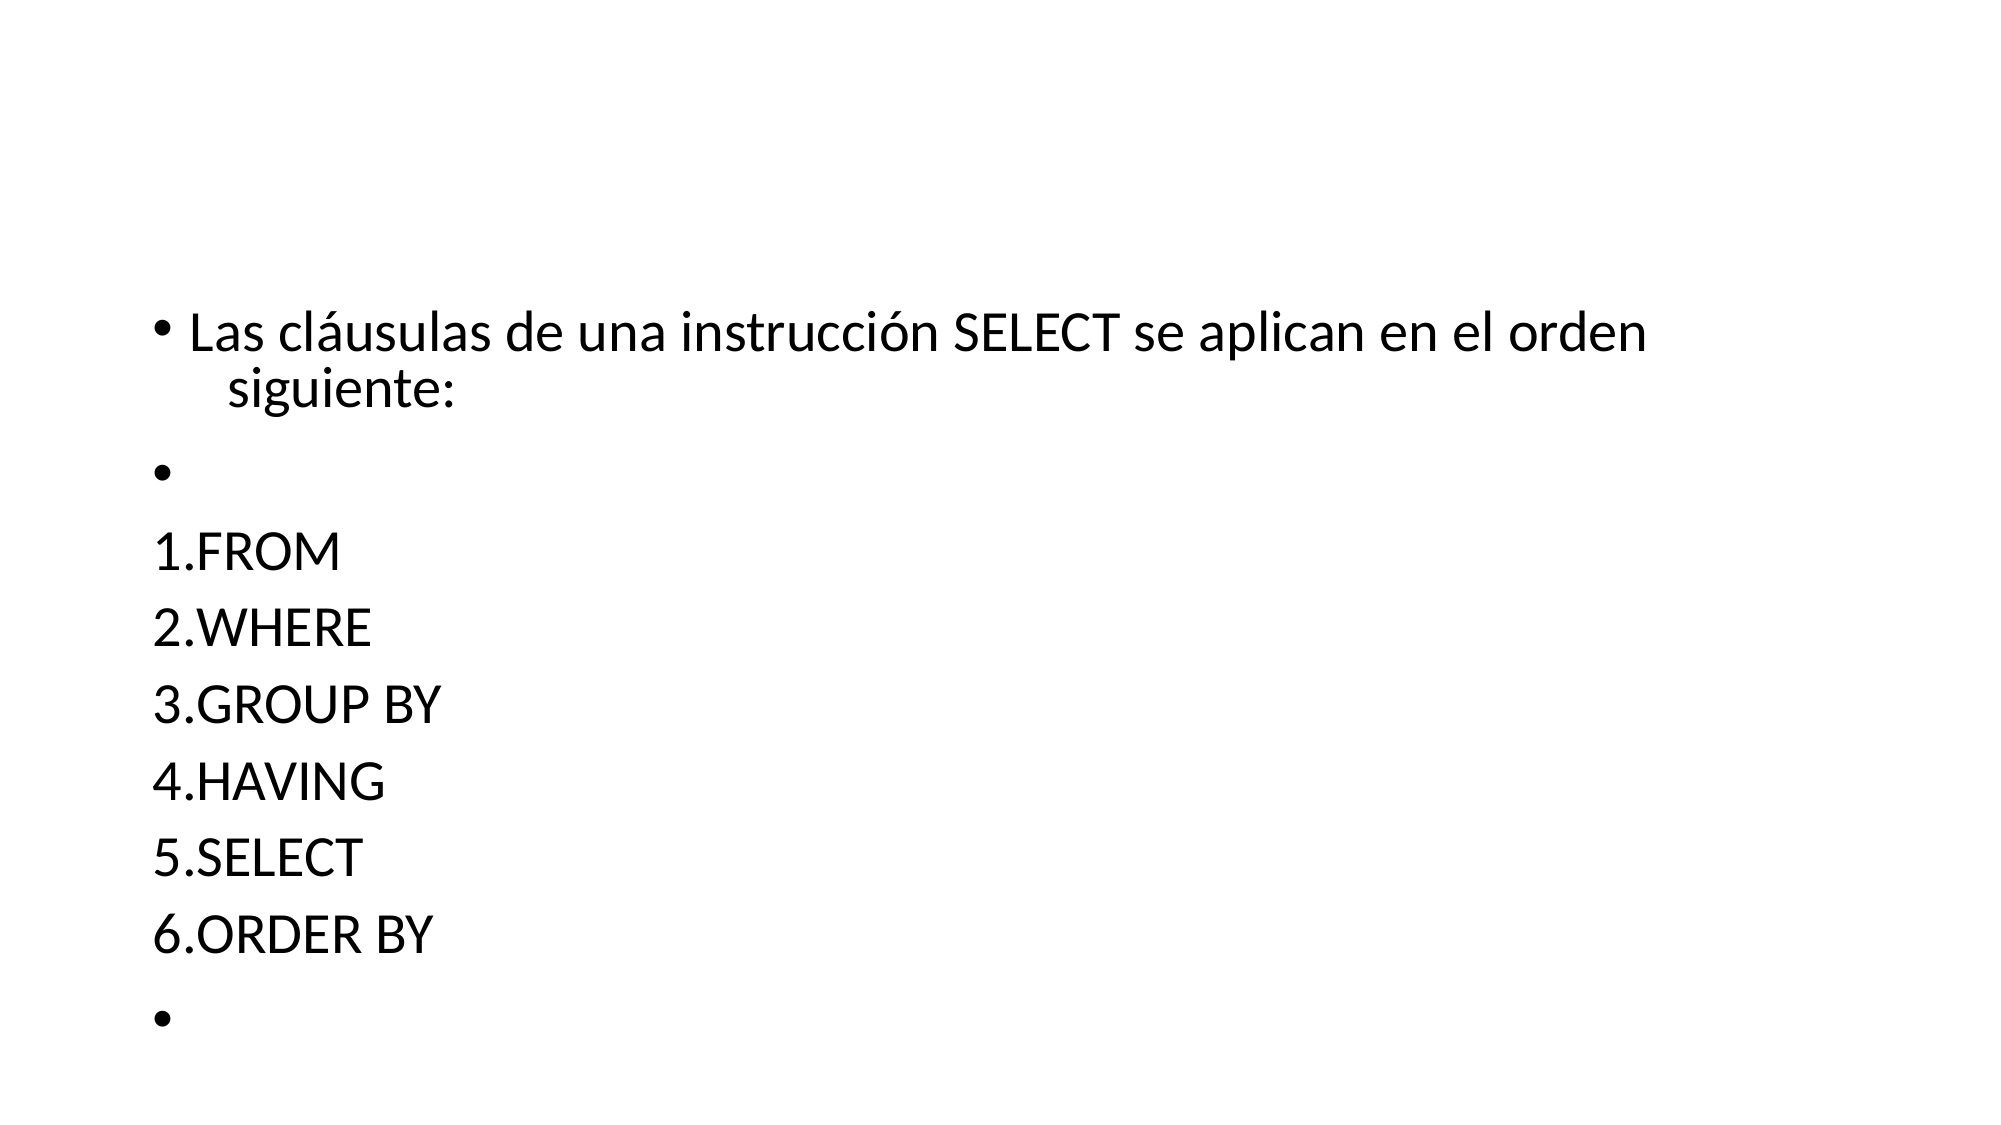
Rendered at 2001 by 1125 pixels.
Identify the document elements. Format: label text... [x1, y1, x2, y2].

list Las cláusulas de una instrucción SELECT se aplican en el orden siguiente: FROM WHERE GROUP BY HAVING SELECT ORDER BY [137, 299, 1863, 1014]
